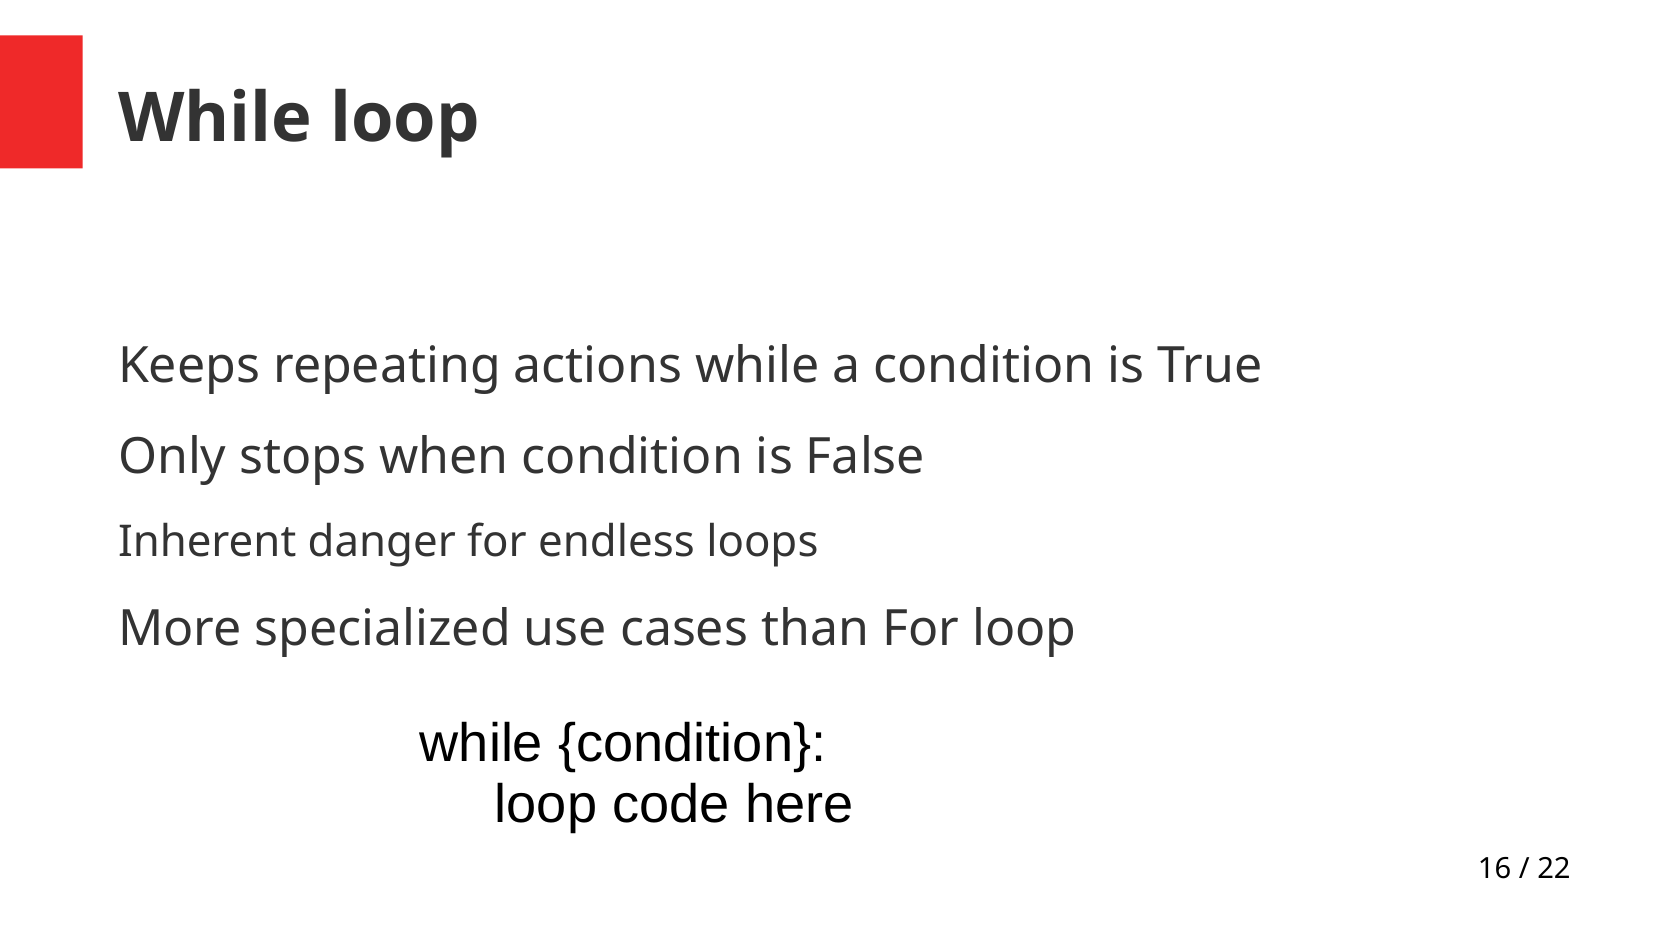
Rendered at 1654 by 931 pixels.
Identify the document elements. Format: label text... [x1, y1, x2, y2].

title While loop [118, 37, 1571, 193]
list Keeps repeating actions while a condition is True Only stops when condition is False Inherent danger for endless loops More specialized use cases than For loop [118, 265, 1536, 806]
text_box while {condition}: loop code here [405, 705, 1081, 871]
